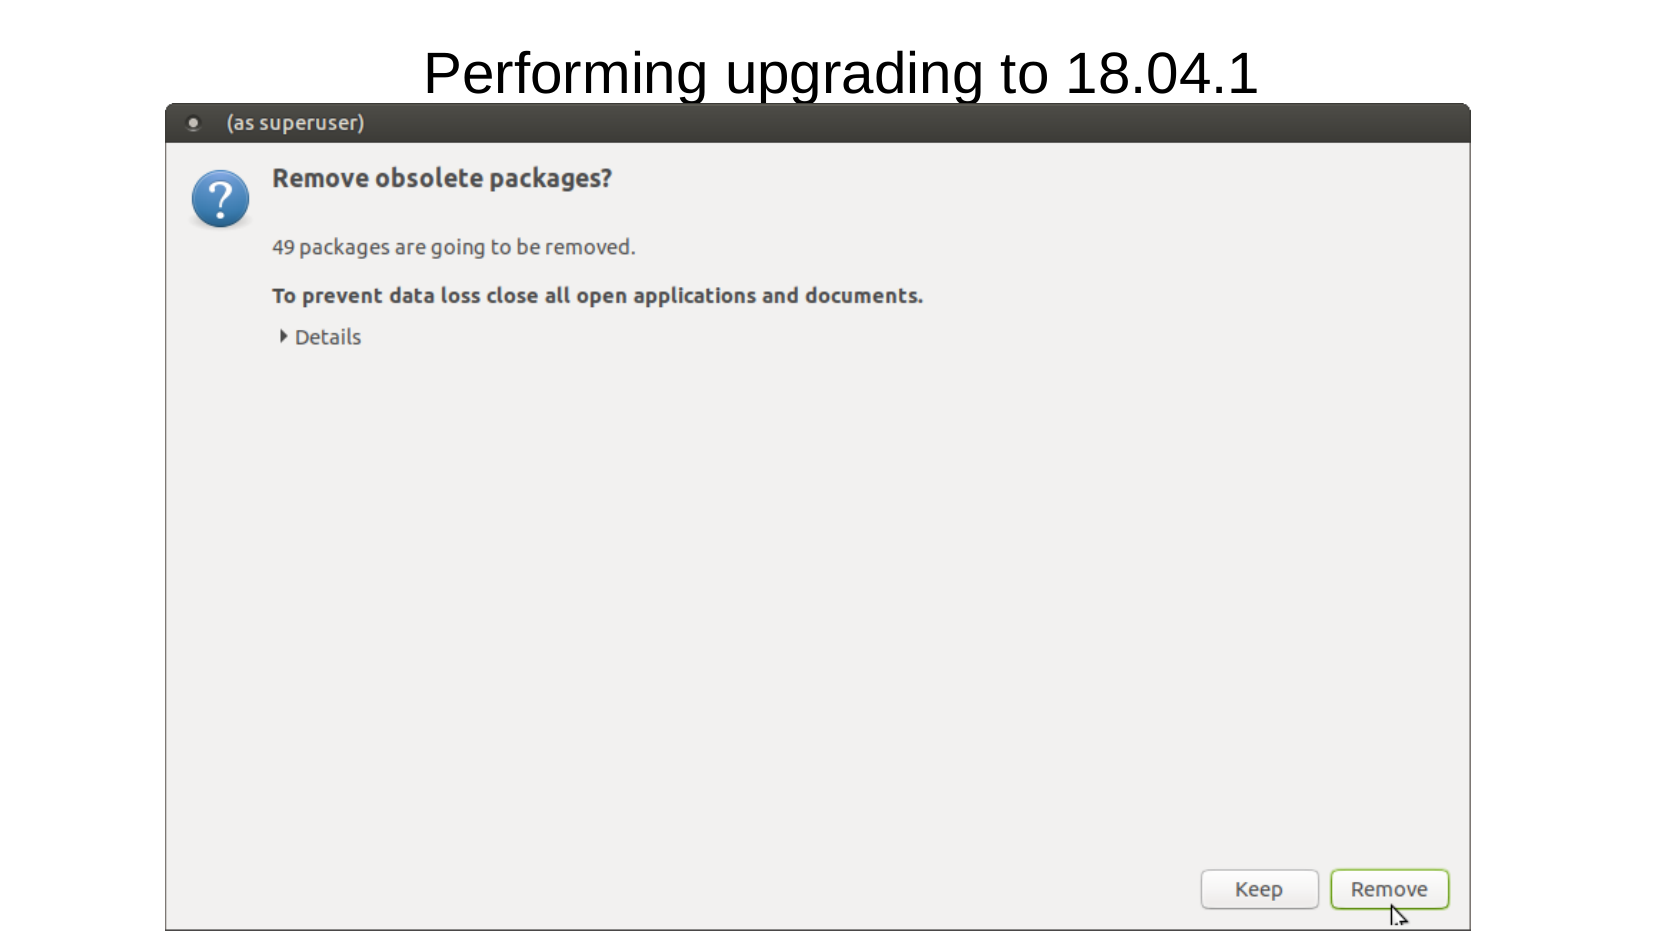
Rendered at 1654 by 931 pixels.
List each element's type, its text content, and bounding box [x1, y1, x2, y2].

picture [165, 103, 1471, 931]
title Performing upgrading to 18.04.1 [30, 8, 1621, 139]
